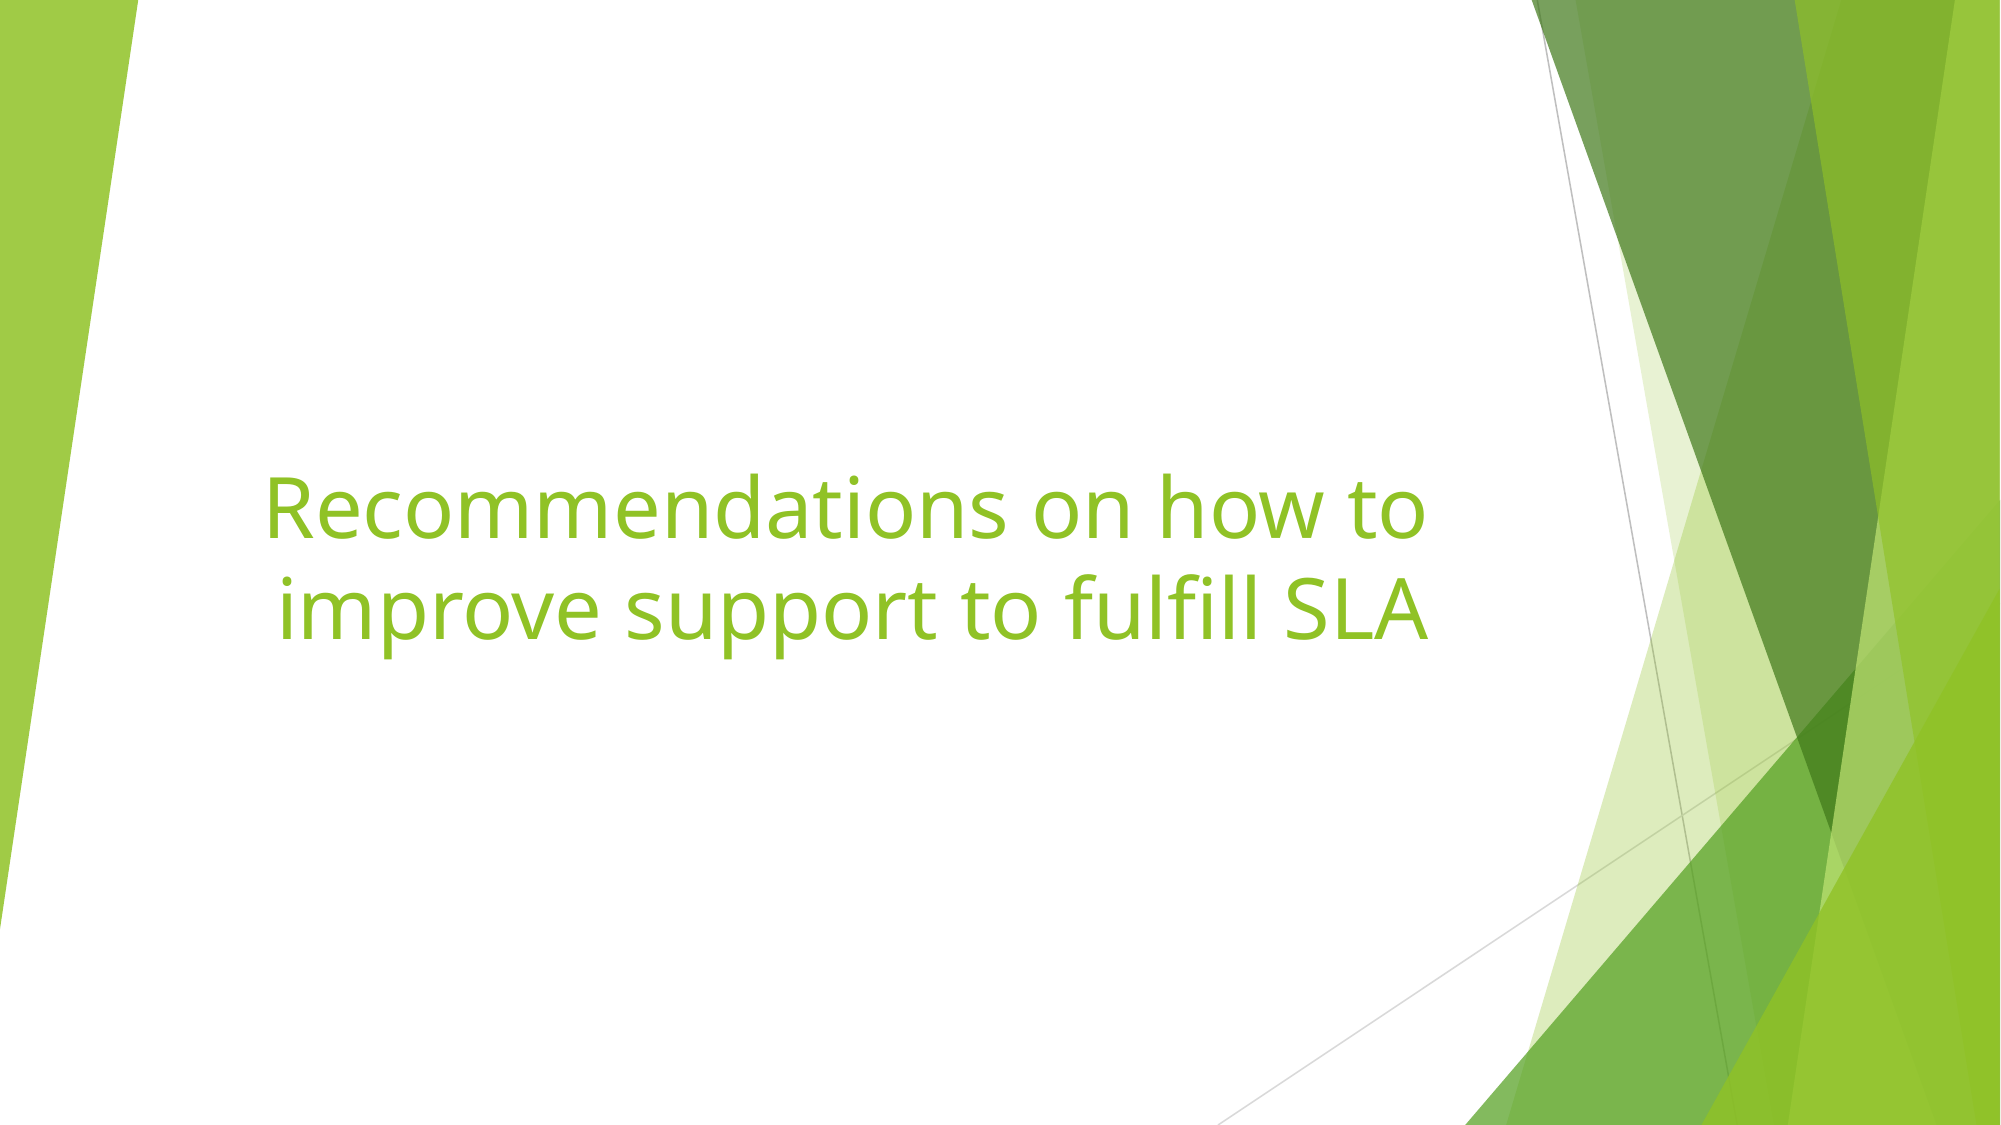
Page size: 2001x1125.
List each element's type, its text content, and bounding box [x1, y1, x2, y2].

title Recommendations on how to improve support to fulfill SLA [247, 394, 1522, 665]
